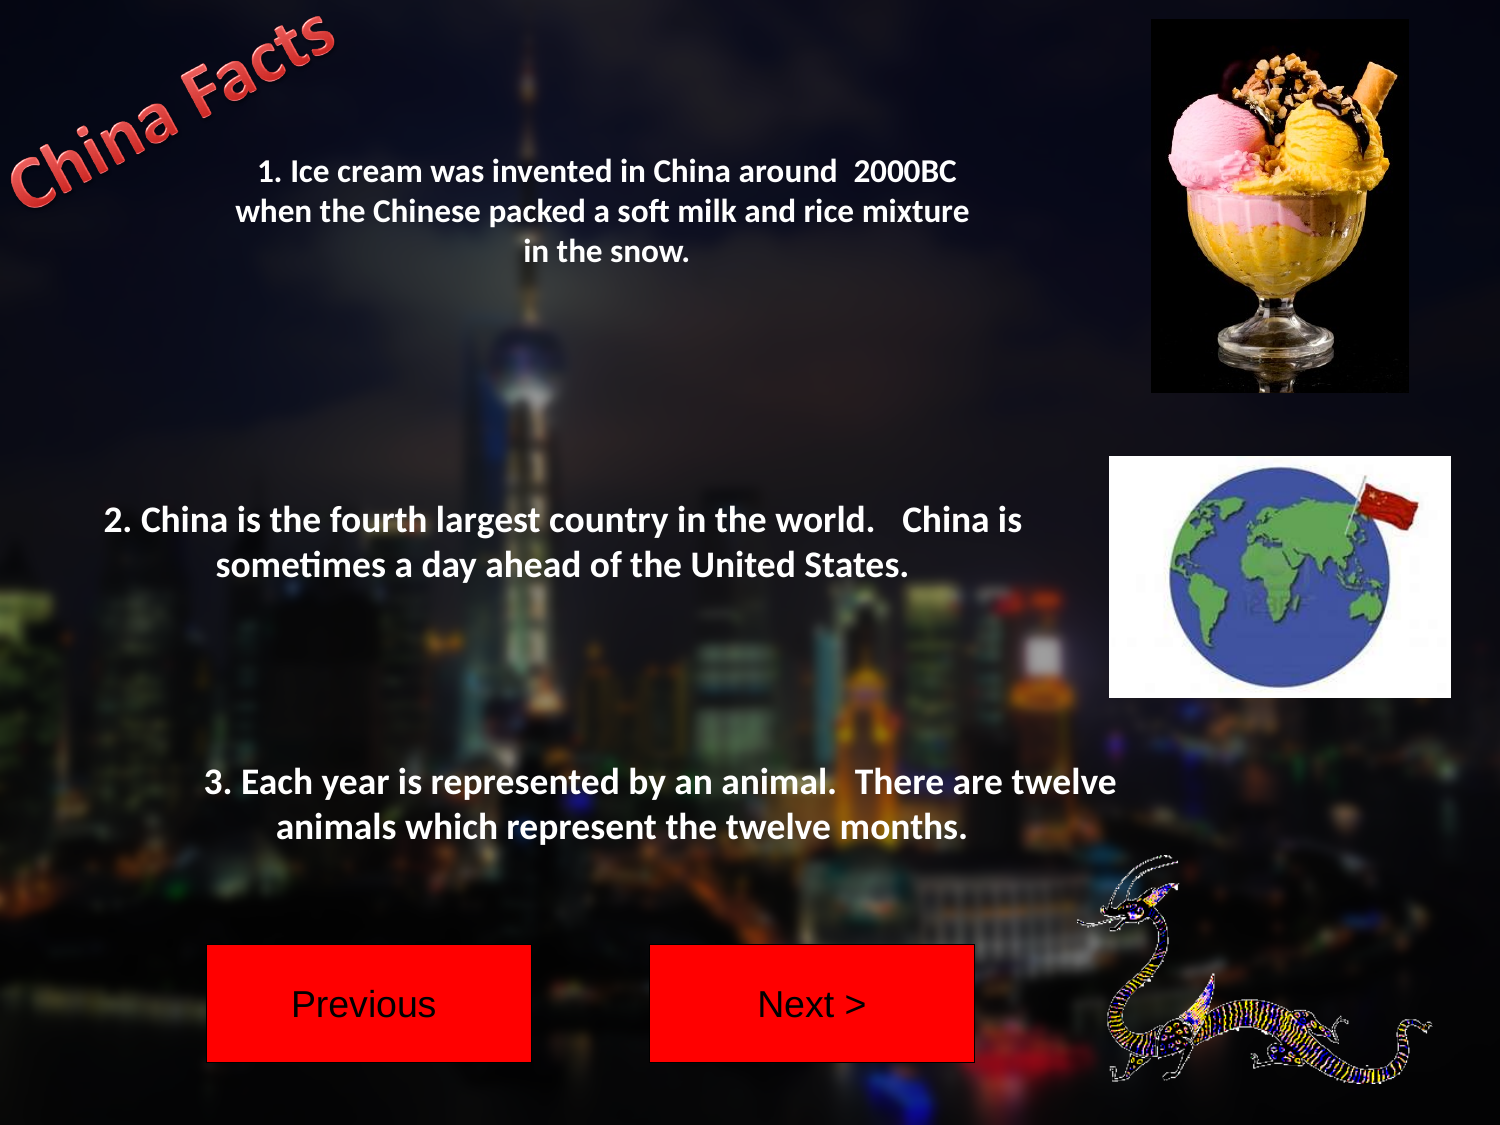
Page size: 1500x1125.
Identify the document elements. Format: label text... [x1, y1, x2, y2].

text_box 3. Each year is represented by an animal. There are twelve animals which represent the twelve months. [135, 749, 1186, 855]
text_box 2. China is the fourth largest country in the world. China is sometimes a day ahead of the United States. [88, 487, 1081, 638]
text_box Previous [206, 944, 532, 1063]
picture [0, 0, 1500, 1125]
text_box Next > [649, 944, 975, 1063]
title 1. Ice cream was invented in China around 2000BC when the Chinese packed a soft milk and rice mixture in the snow. [0, 134, 1151, 325]
